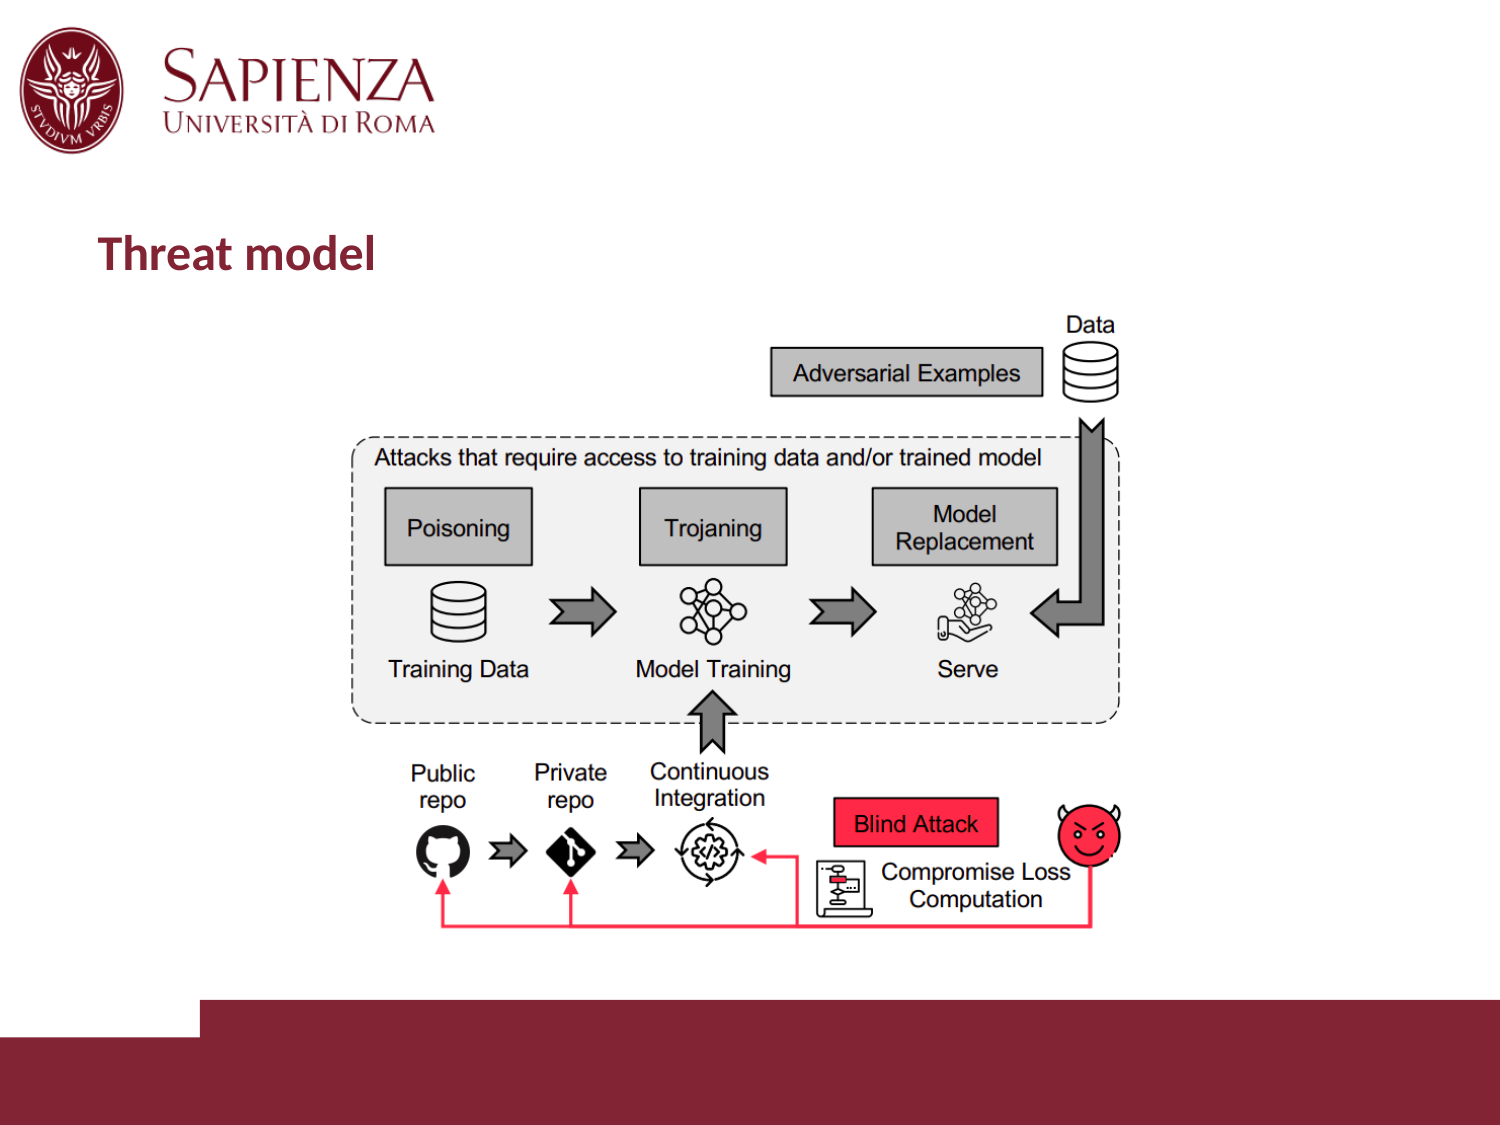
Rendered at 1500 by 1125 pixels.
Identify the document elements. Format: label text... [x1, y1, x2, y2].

text_box Threat model [82, 212, 1300, 296]
picture [318, 276, 1193, 969]
